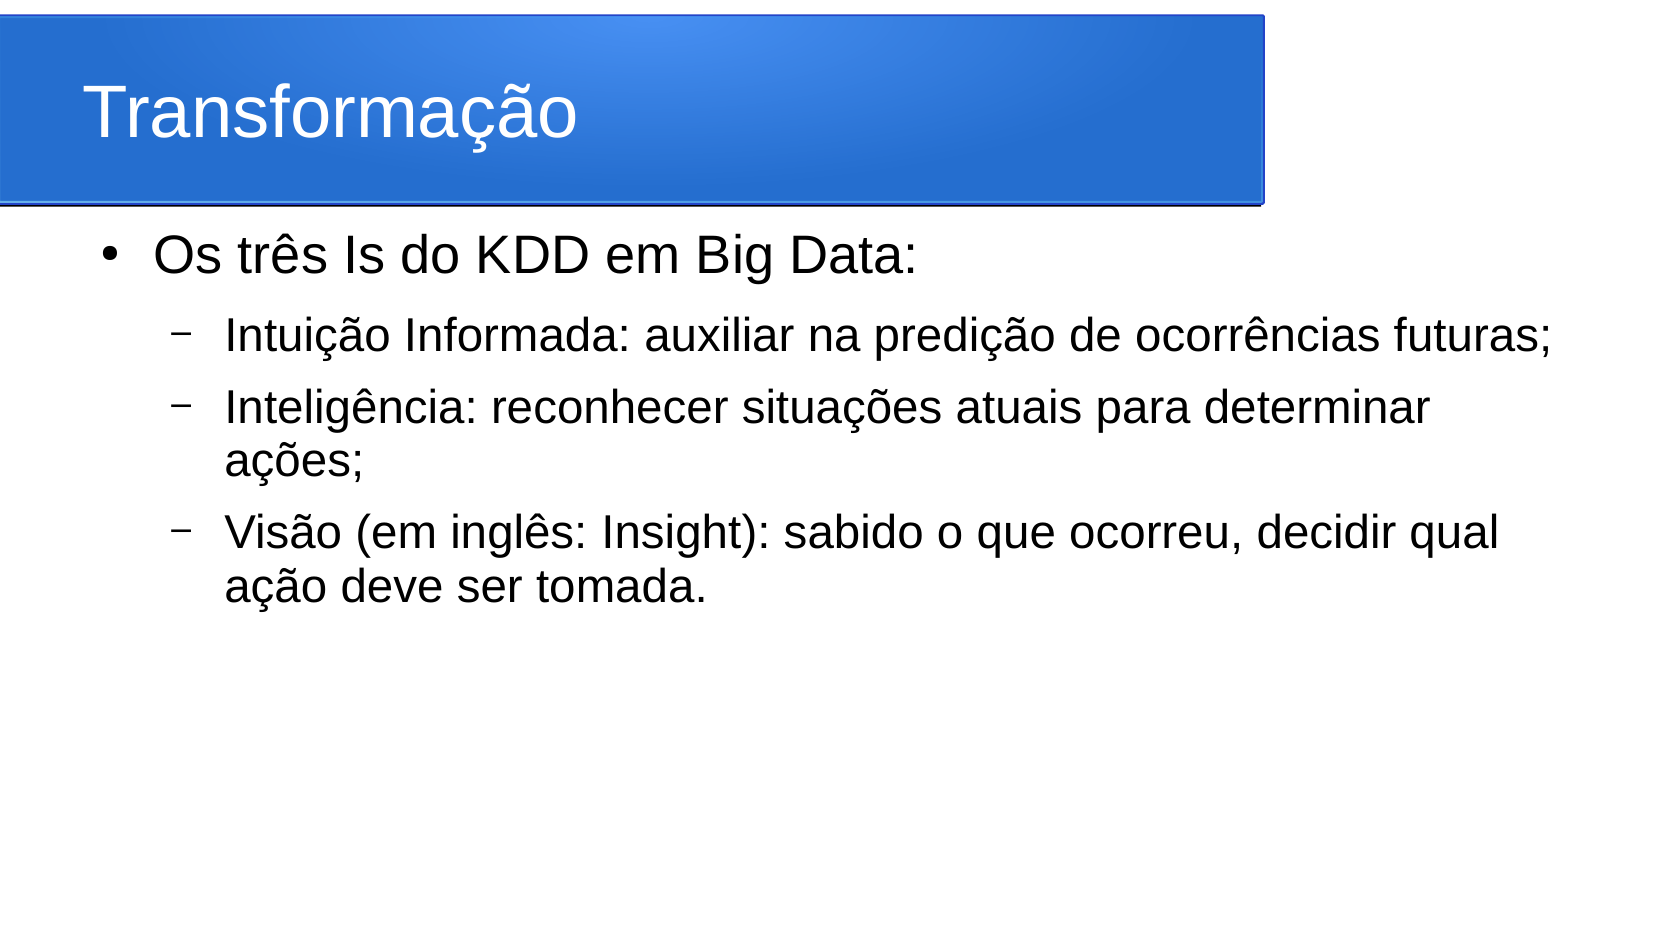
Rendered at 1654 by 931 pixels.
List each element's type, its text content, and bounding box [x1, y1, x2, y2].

list Os três Is do KDD em Big Data: Intuição Informada: auxiliar na predição de ocorrências futuras; Inteligência: reconhecer situações atuais para determinar ações; Visão (em inglês: Insight): sabido o que ocorreu, decidir qual ação deve ser tomada. [82, 224, 1571, 764]
title Transformação [82, 35, 1235, 189]
